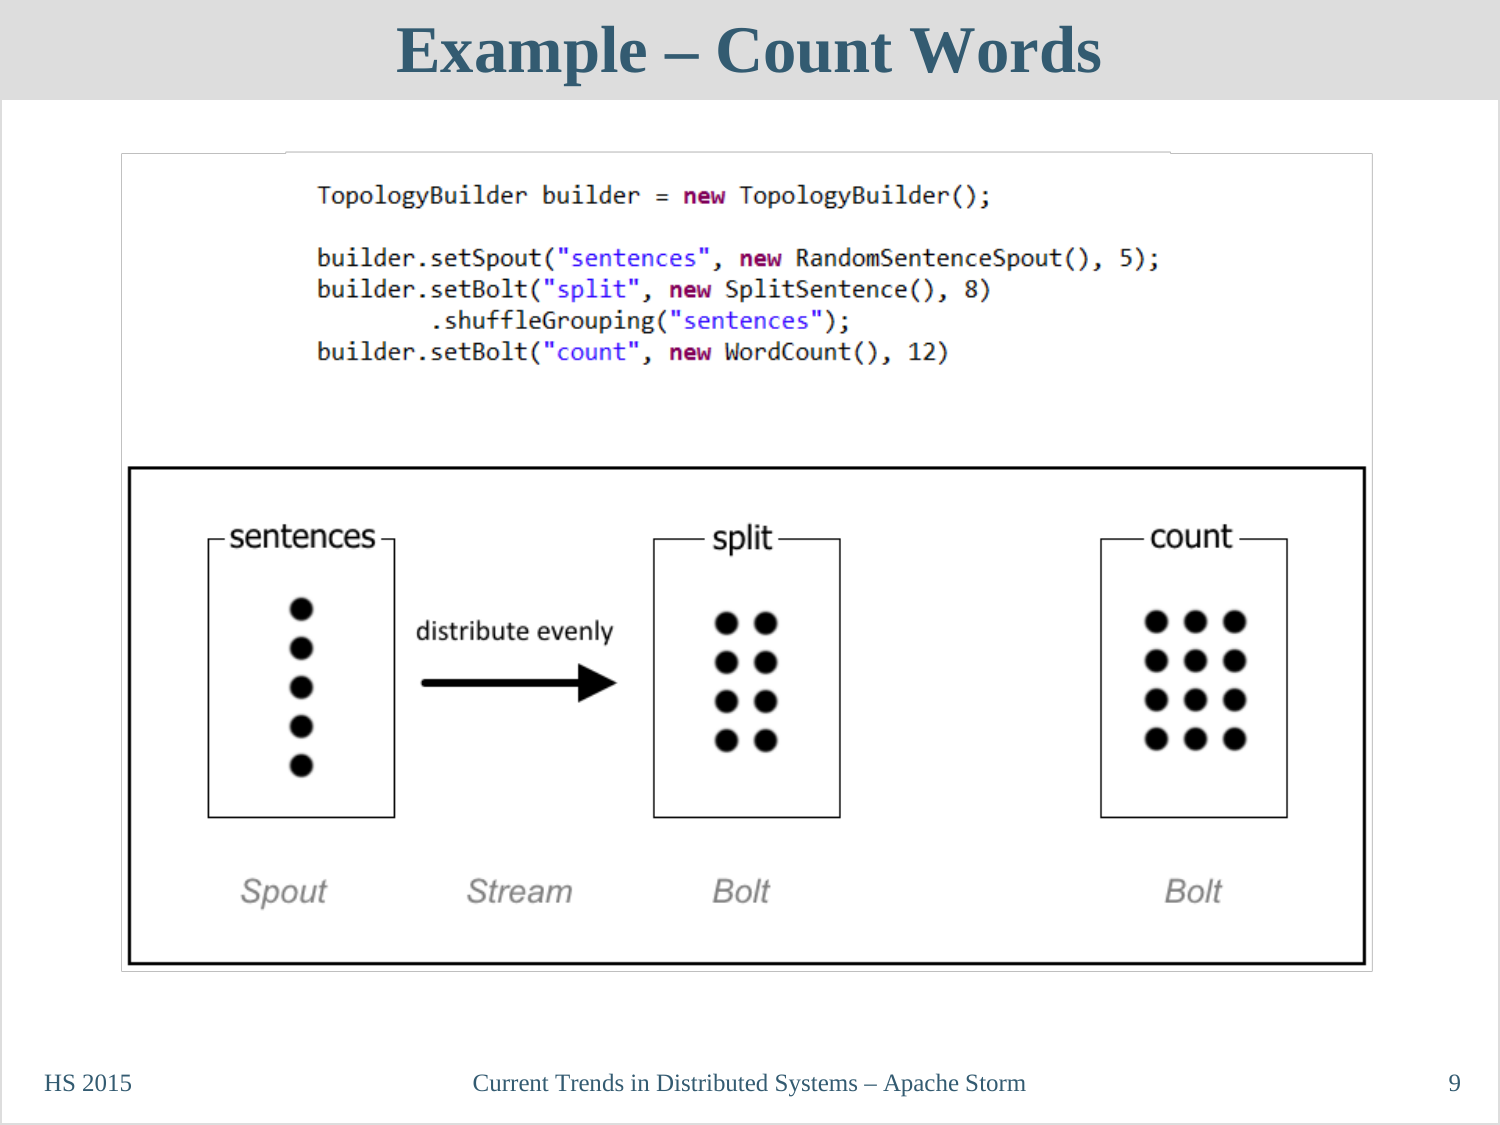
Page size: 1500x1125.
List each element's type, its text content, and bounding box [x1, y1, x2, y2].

picture [0, 96, 1496, 1125]
title Example – Count Words [0, 0, 1500, 100]
